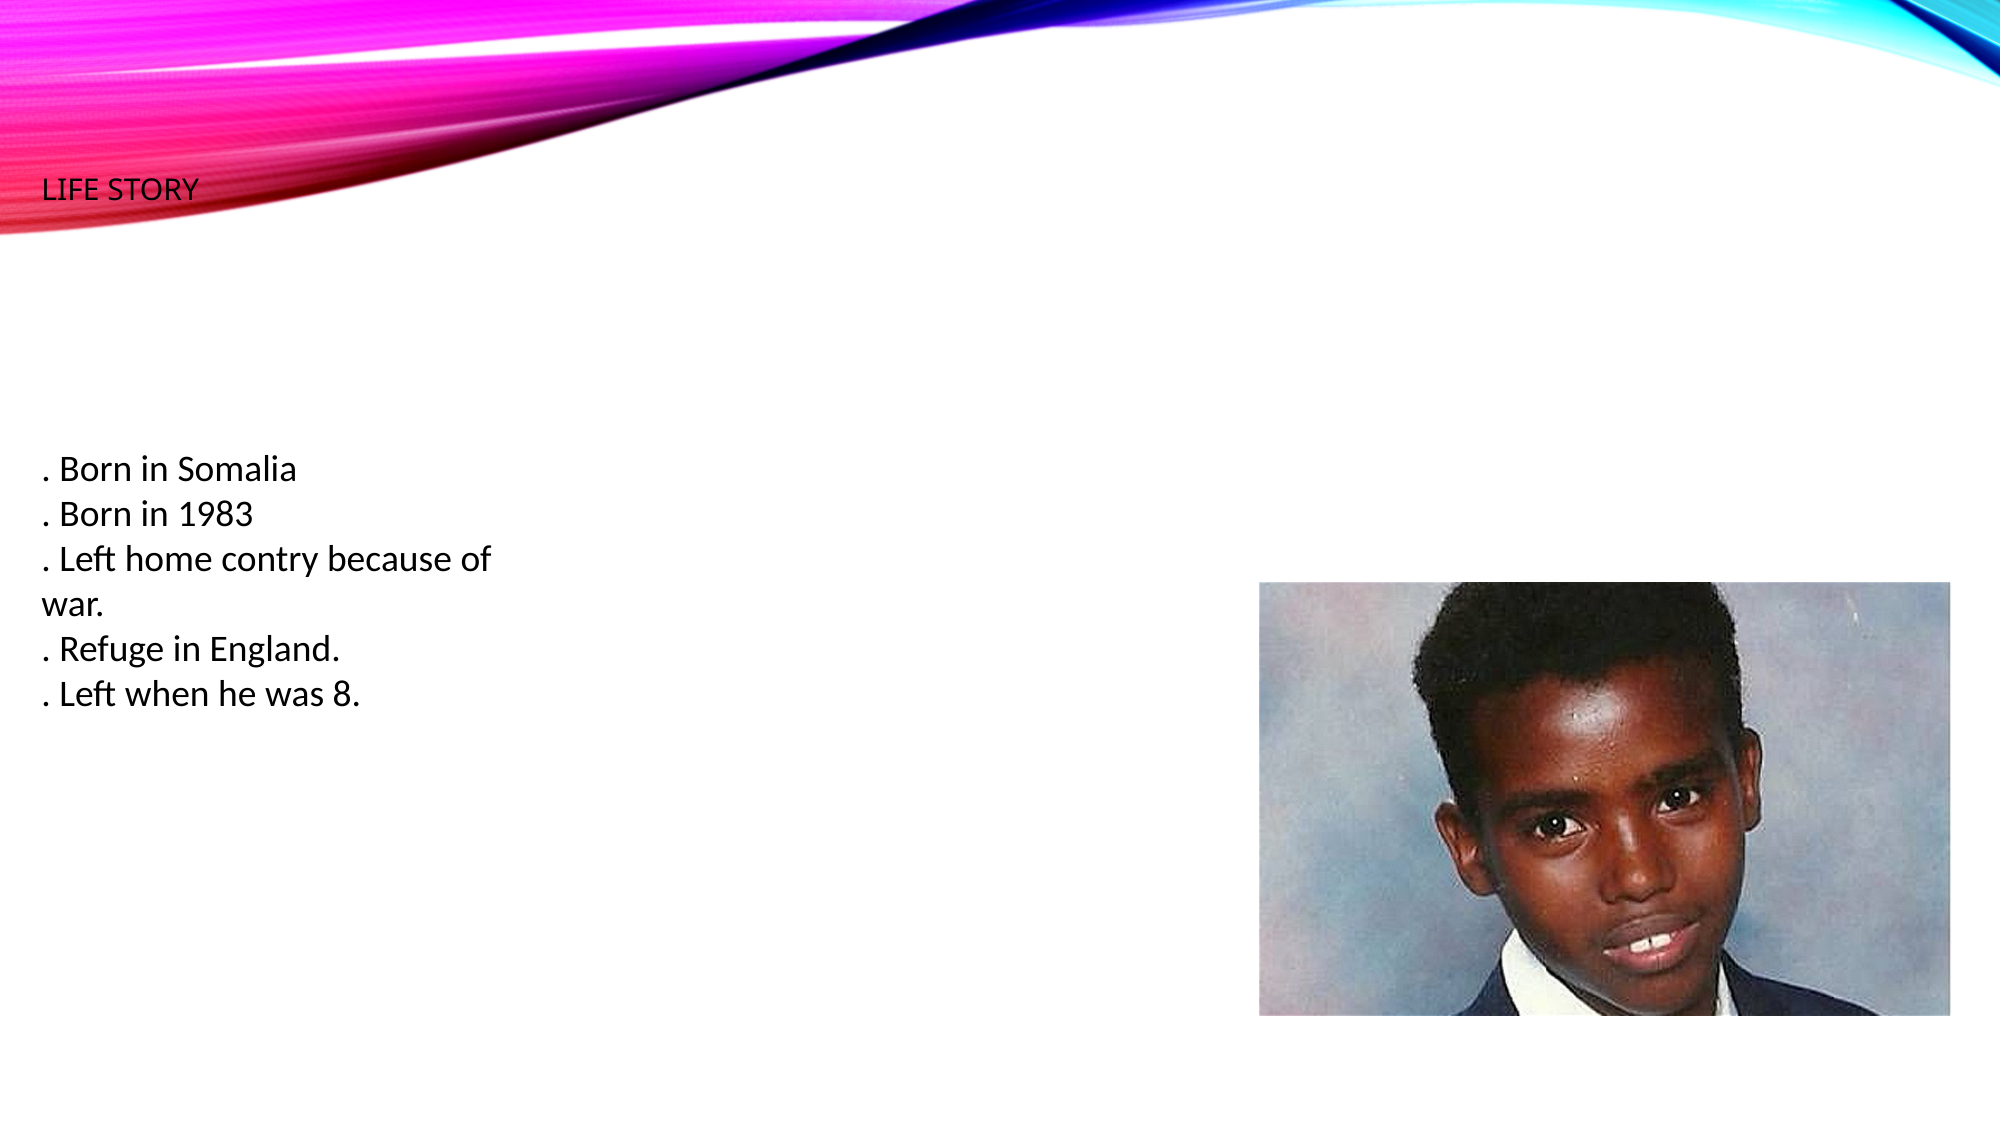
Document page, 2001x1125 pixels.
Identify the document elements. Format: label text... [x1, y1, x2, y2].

text_box . Born in Somalia . Born in 1983 . Left home contry because of war. . Refuge in England. . Left when he was 8. [26, 436, 539, 725]
picture [1259, 582, 1952, 1016]
title Life story [26, 3, 1439, 216]
